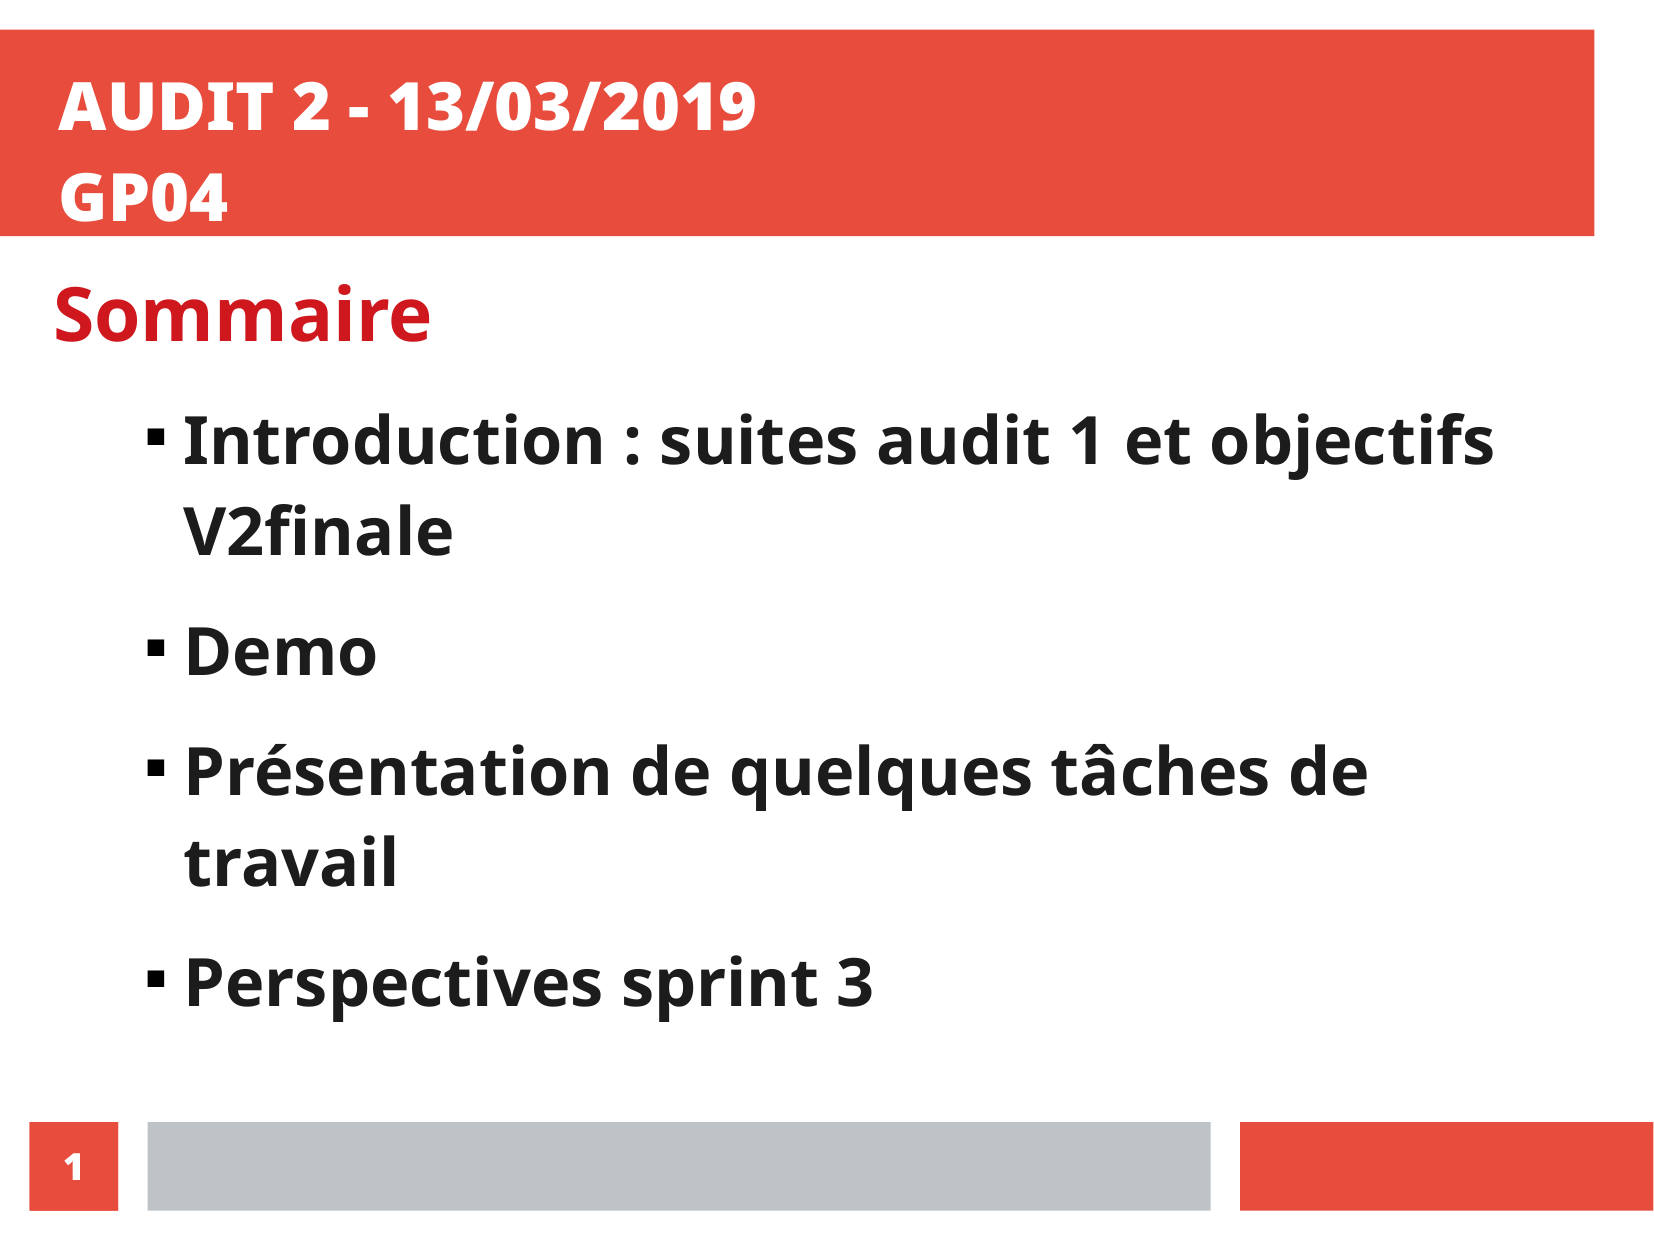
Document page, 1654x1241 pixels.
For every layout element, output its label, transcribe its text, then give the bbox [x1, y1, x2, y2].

subtitle Sommaire Introduction : suites audit 1 et objectifs V2finale Demo Présentation de quelques tâches de travail Perspectives sprint 3 [53, 259, 1560, 1028]
title AUDIT 2 - 13/03/2019 GP04 [59, 59, 1595, 207]
